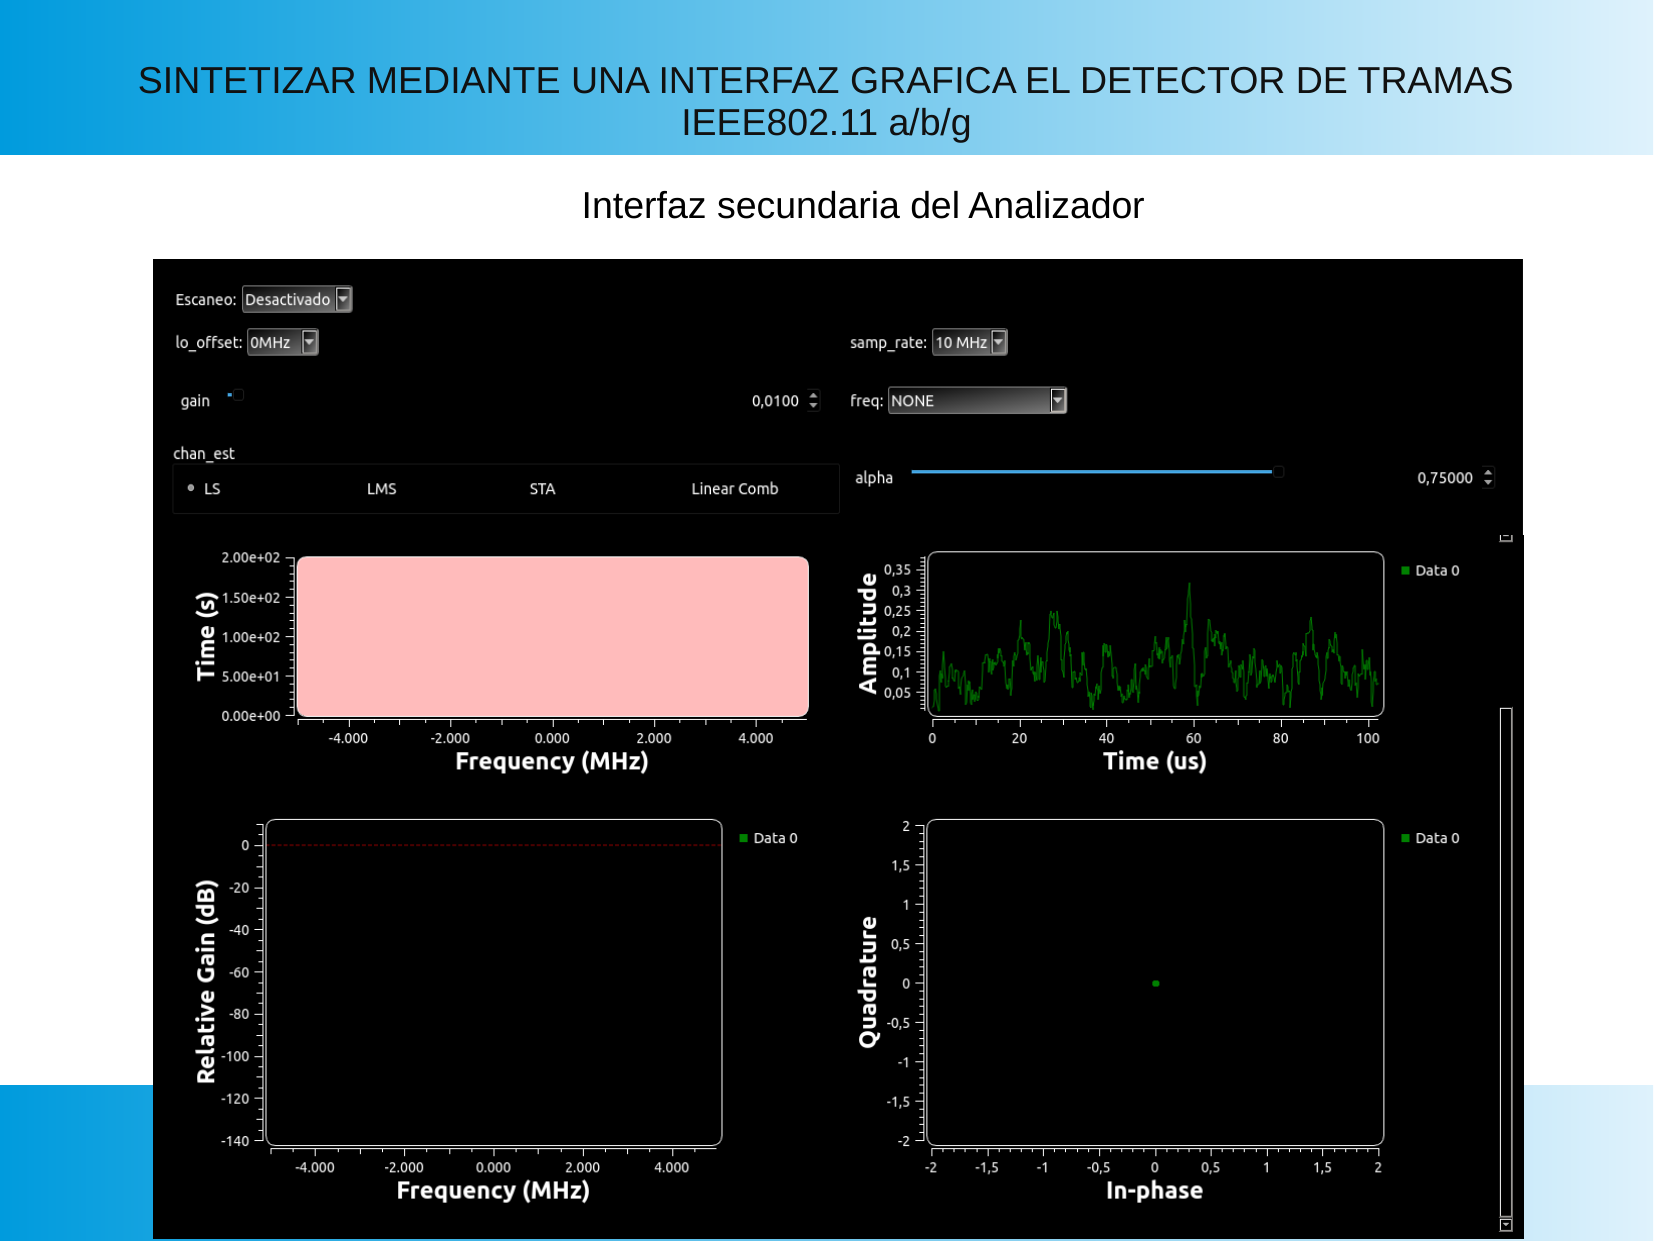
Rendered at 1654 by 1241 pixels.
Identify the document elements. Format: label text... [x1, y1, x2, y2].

text_box Interfaz secundaria del Analizador [566, 177, 1170, 234]
picture [153, 259, 1524, 1239]
title SINTETIZAR MEDIANTE UNA INTERFAZ GRAFICA EL DETECTOR DE TRAMAS IEEE802.11 a/b/g [82, 49, 1571, 154]
